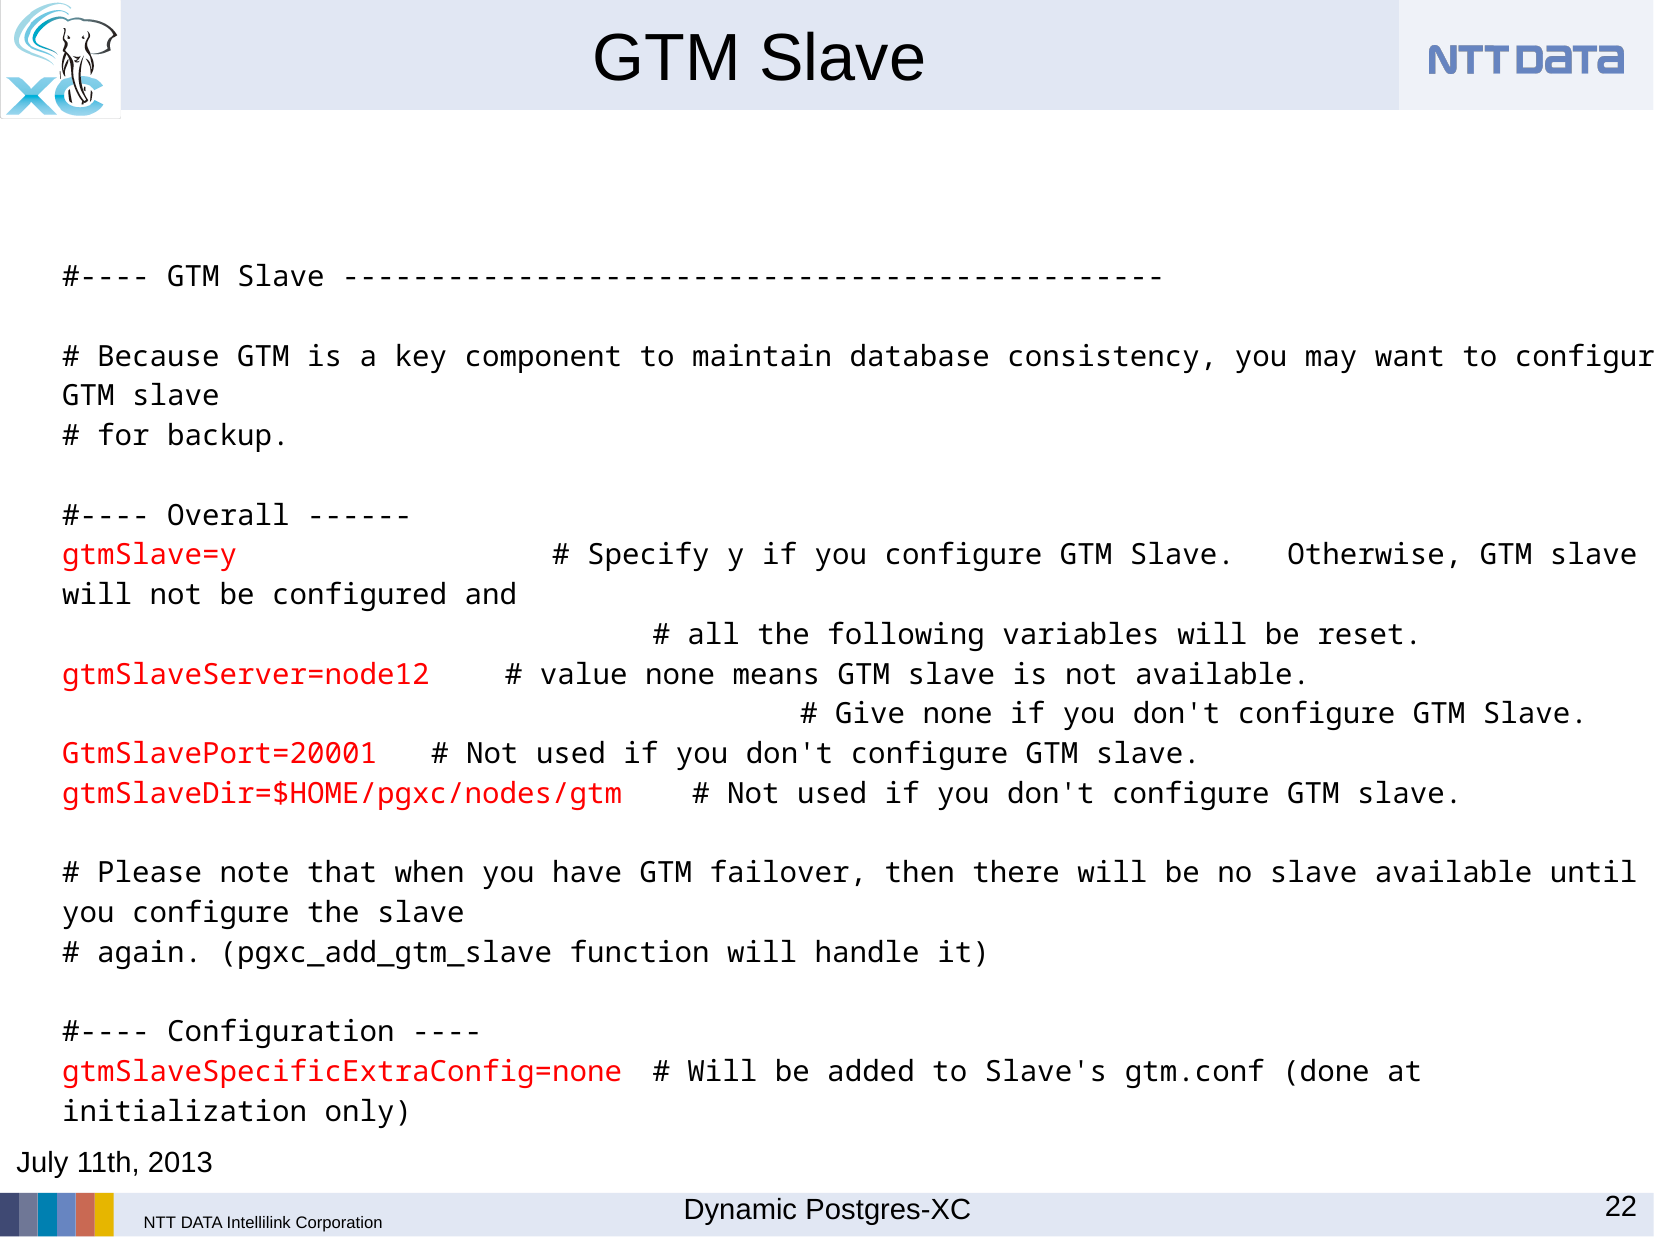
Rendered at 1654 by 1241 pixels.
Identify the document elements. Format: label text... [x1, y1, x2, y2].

text_box #---- GTM Slave ----------------------------------------------- # Because GTM is a key component to maintain database consistency, you may want to configure GTM slave # for backup. #---- Overall ------ gtmSlave=y # Specify y if you configure GTM Slave. Otherwise, GTM slave will not be configured and # all the following variables will be reset. gtmSlaveServer=node12 # value none means GTM slave is not available. # Give none if you don't configure GTM Slave. GtmSlavePort=20001 # Not used if you don't configure GTM slave. gtmSlaveDir=$HOME/pgxc/nodes/gtm # Not used if you don't configure GTM slave. # Please note that when you have GTM failover, then there will be no slave available until you configure the slave # again. (pgxc_add_gtm_slave function will handle it) #---- Configuration ---- gtmSlaveSpecificExtraConfig=none # Will be added to Slave's gtm.conf (done at initialization only) [47, 248, 1654, 1004]
picture [0, 0, 121, 119]
title GTM Slave [120, 3, 1399, 110]
picture [1429, 45, 1624, 74]
